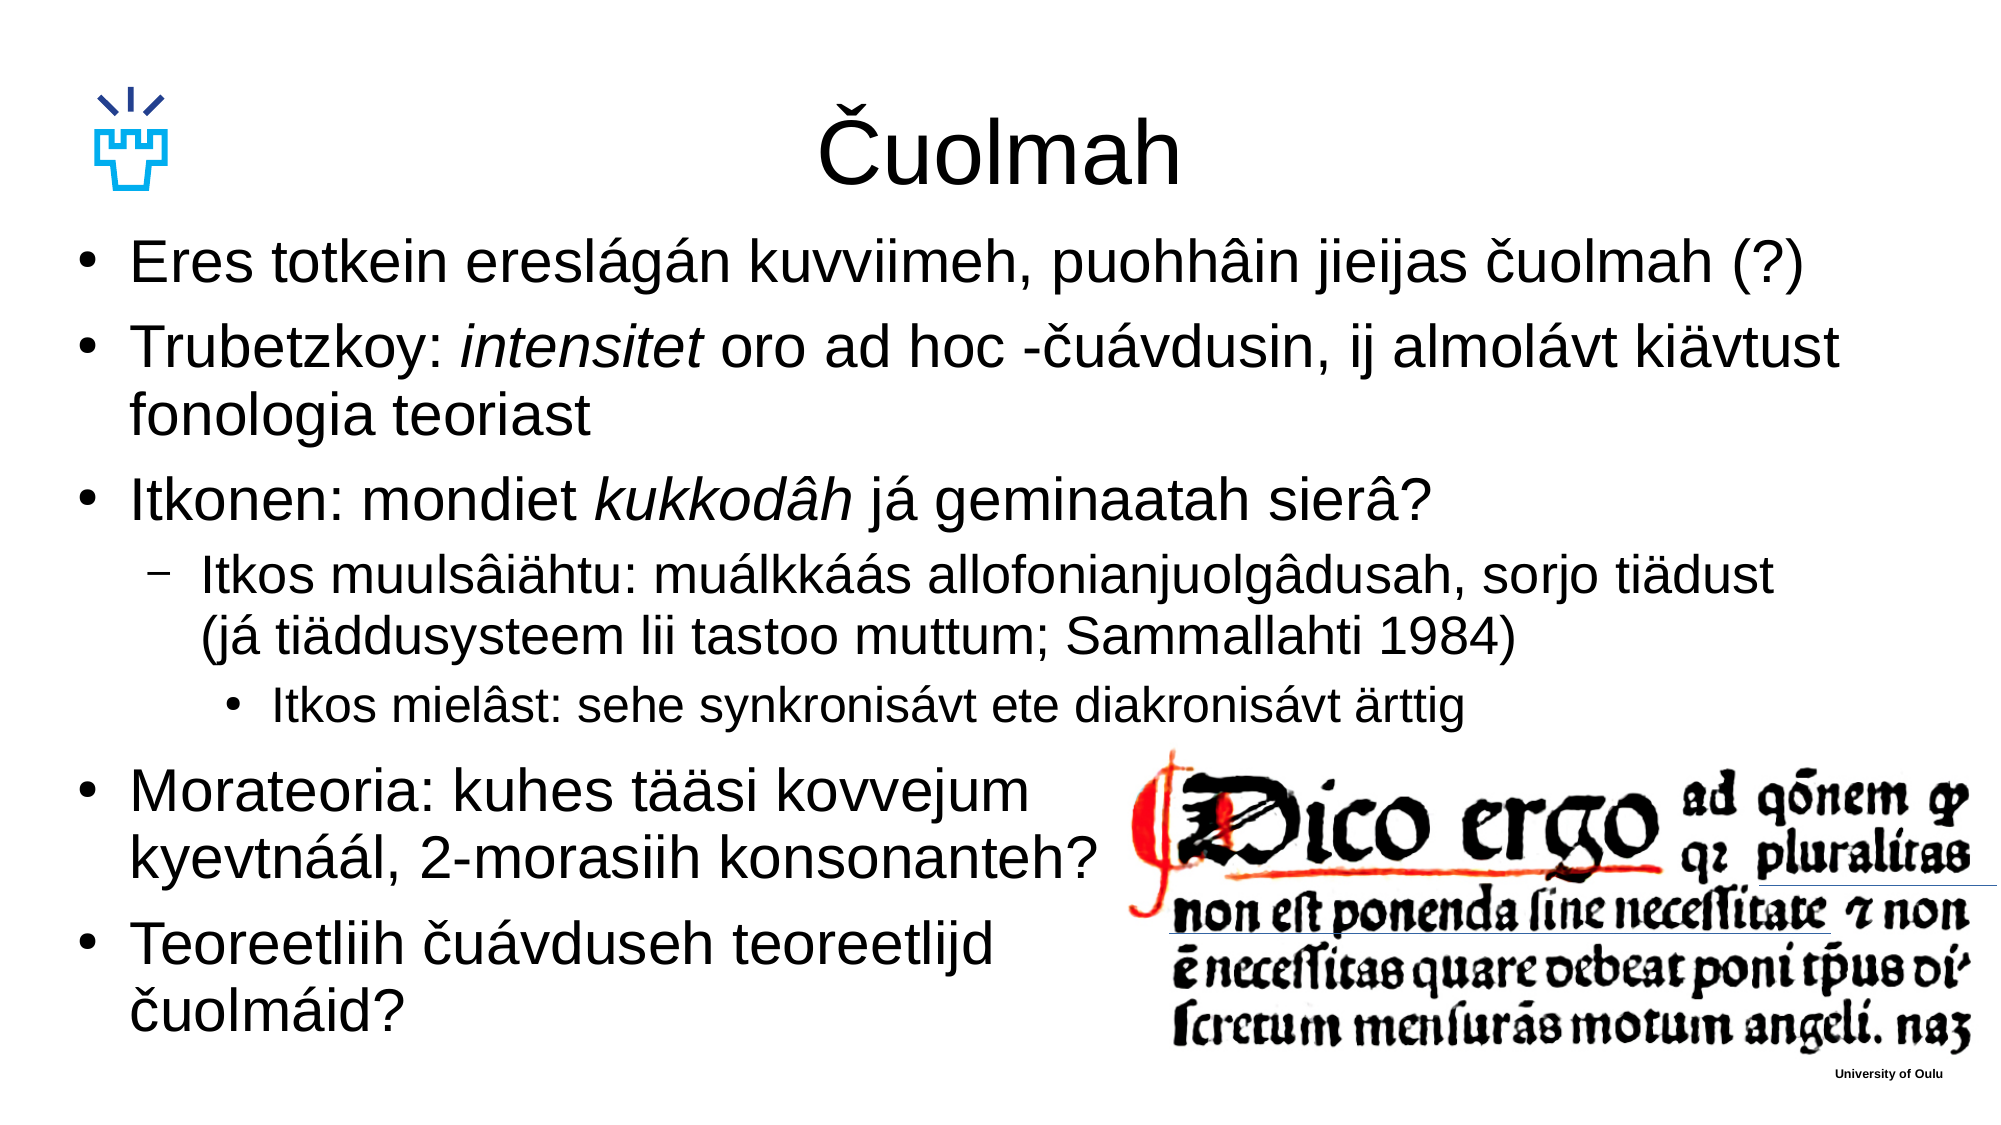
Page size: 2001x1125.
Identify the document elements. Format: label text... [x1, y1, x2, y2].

title Čuolmah [236, 49, 1764, 227]
list Eres totkein ereslágán kuvviimeh, puohhâin jieijas čuolmah (?) Trubetzkoy: intensitet oro ad hoc -čuávdusin, ij almolávt kiävtust fonologia teoriast Itkonen: mondiet kukkodâh já geminaatah sierâ? Itkos muulsâiähtu: muálkkáás allofonianjuolgâdusah, sorjo tiädust (já tiäddusysteem lii tastoo muttum; Sammallahti 1984) Itkos mielâst: sehe synkronisávt ete diakronisávt ärttig Morateoria: kuhes tääsi kovvejum kyevtnáál, 2-morasiih konsonanteh? Teoreetliih čuávduseh teoreetlijd čuolmáid? [59, 227, 2000, 1096]
